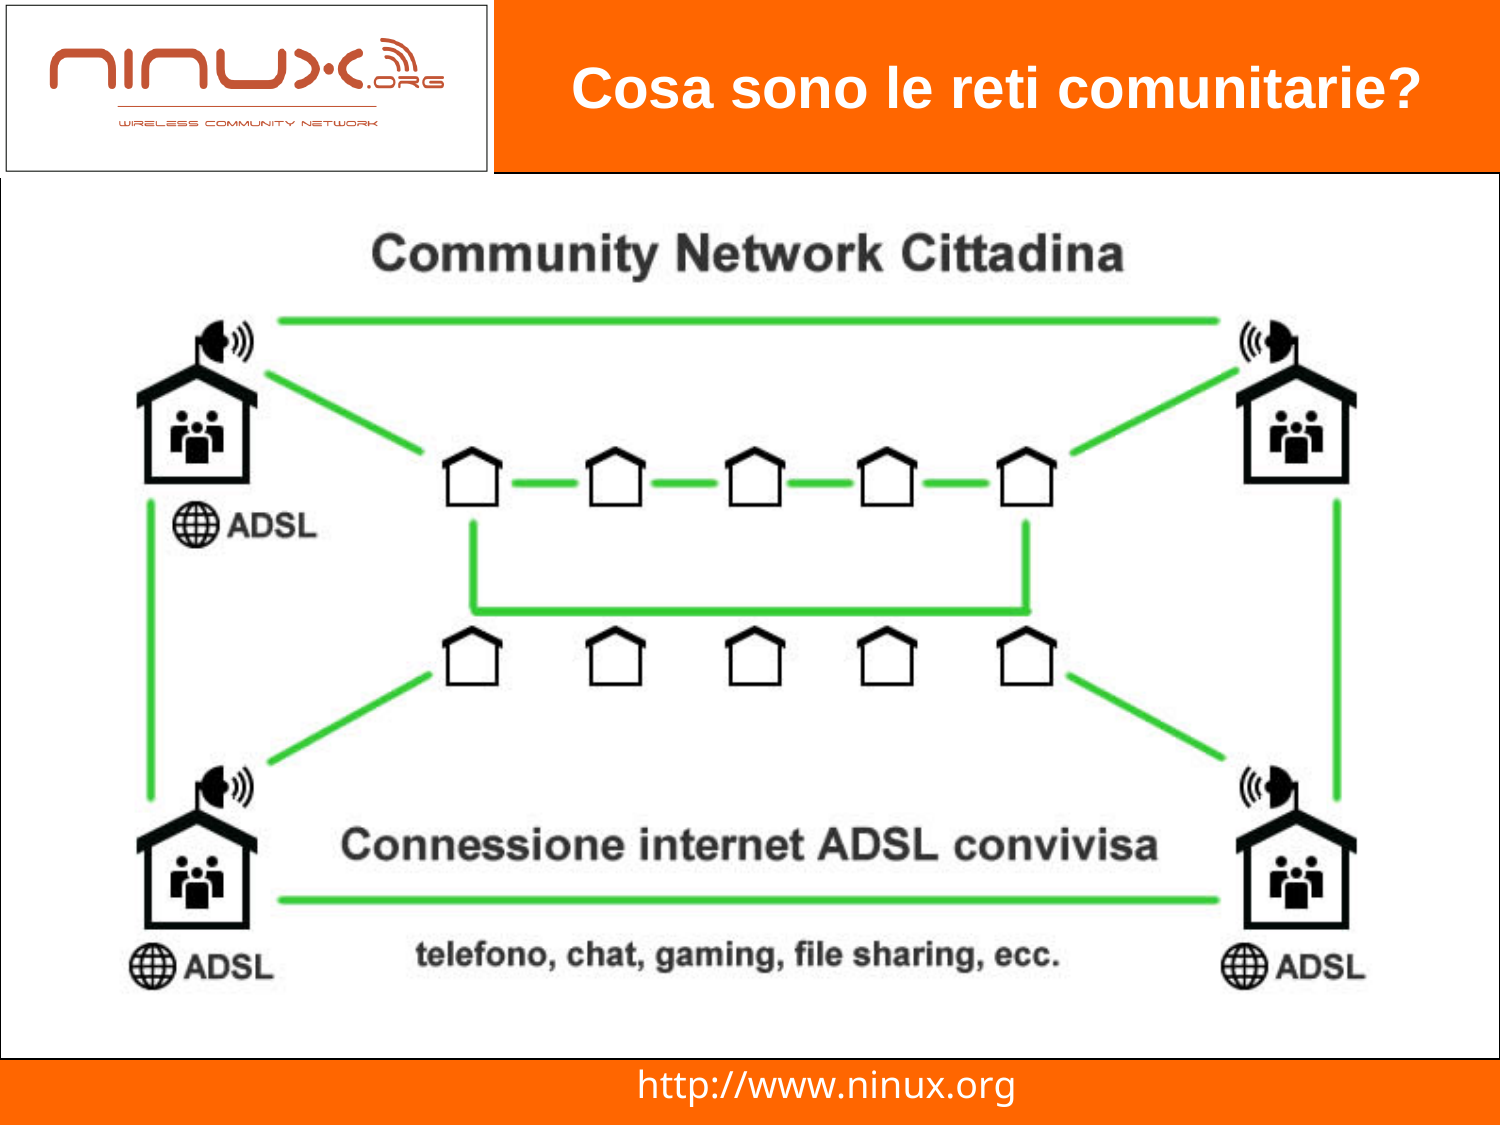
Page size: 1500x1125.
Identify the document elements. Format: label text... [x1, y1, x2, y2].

title Cosa sono le reti comunitarie? [495, 17, 1500, 160]
text_box http://www.ninux.org [621, 1053, 1159, 1125]
picture [90, 194, 1410, 1030]
picture [0, 0, 494, 178]
